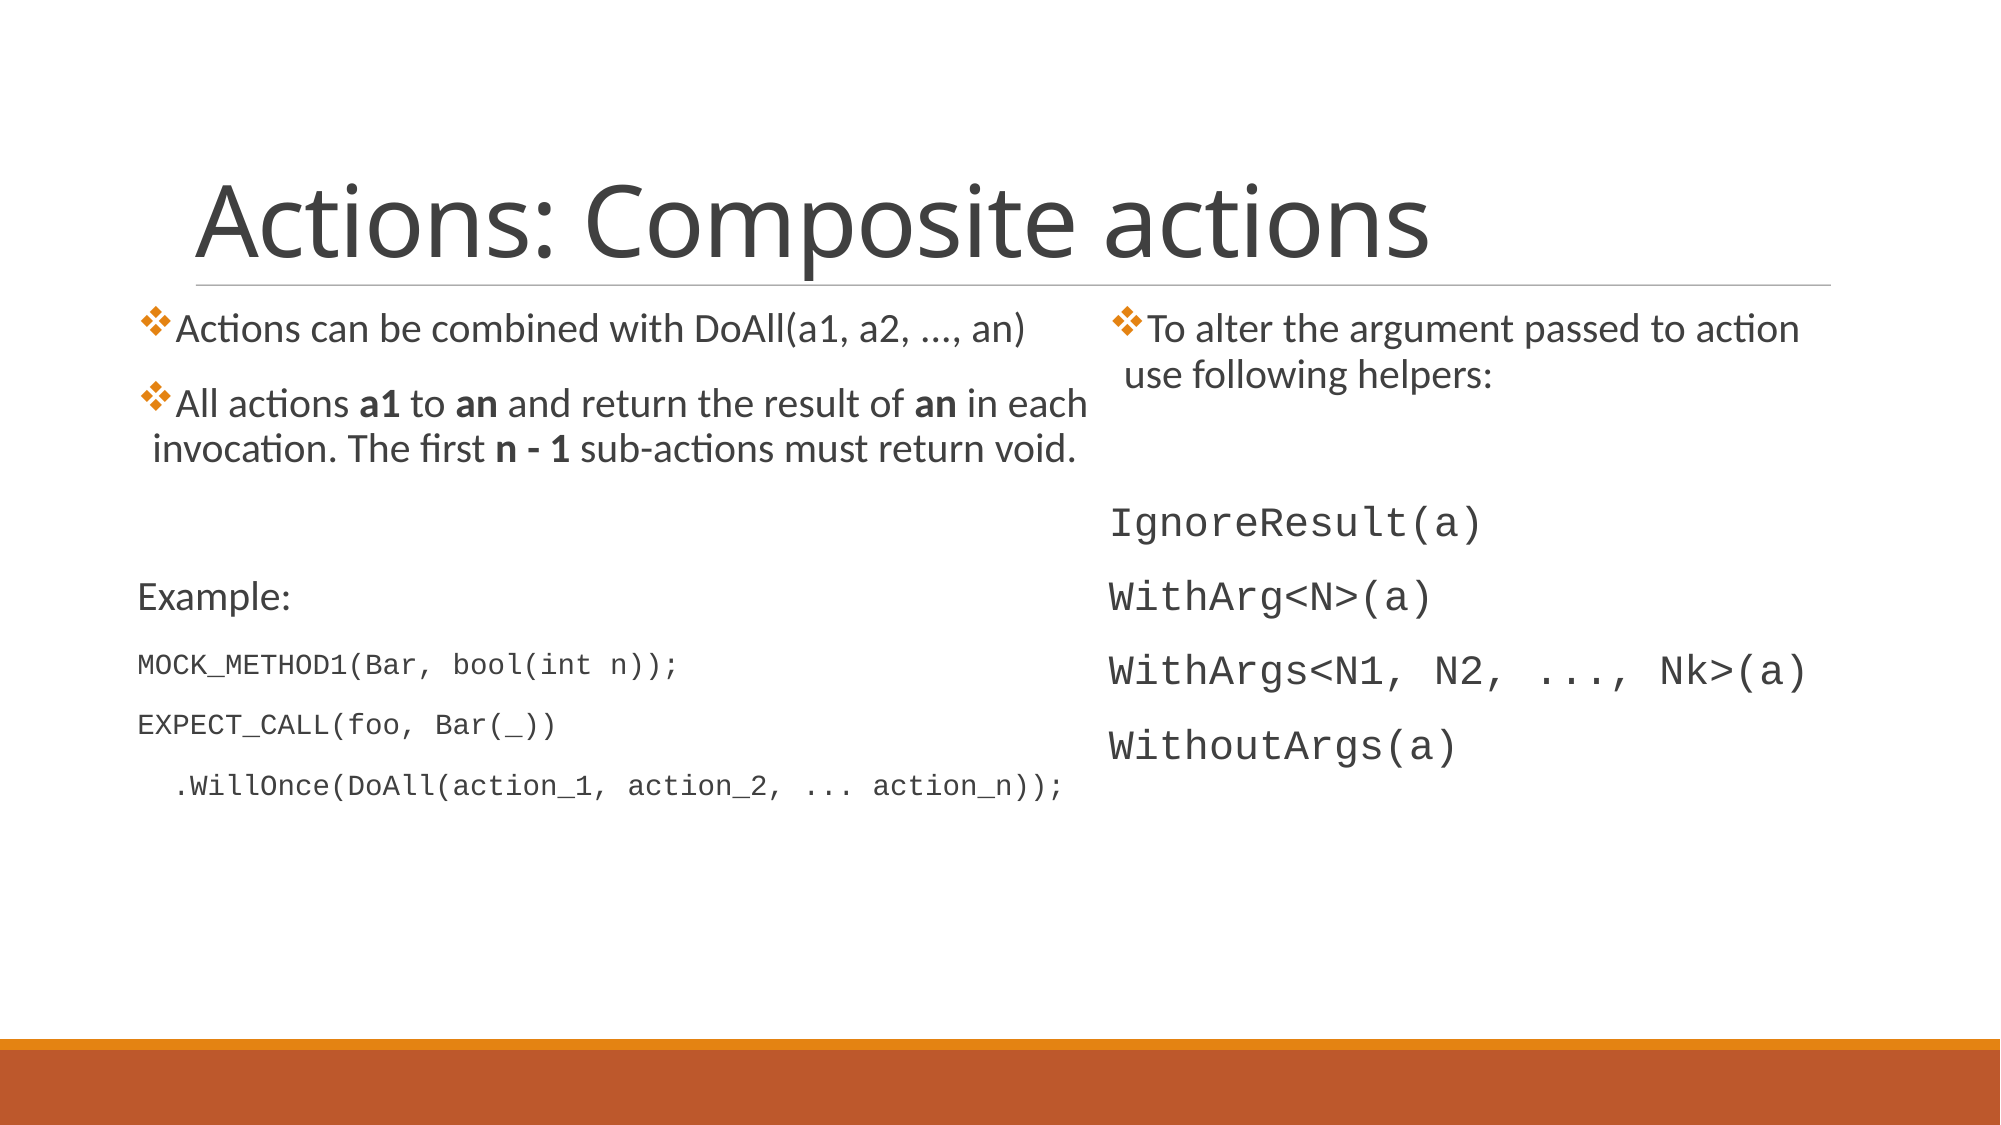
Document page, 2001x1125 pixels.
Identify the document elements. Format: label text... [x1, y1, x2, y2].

list Actions can be combined with DoAll(a1, a2, ..., an) All actions a1 to an and return the result of an in each invocation. The first n - 1 sub-actions must return void. Example: MOCK_METHOD1(Bar, bool(int n)); EXPECT_CALL(foo, Bar(_)) .WillOnce(DoAll(action_1, action_2, ... action_n)); [137, 299, 1108, 1014]
title Actions: Composite actions [180, 47, 1830, 285]
list To alter the argument passed to action use following helpers: IgnoreResult(a) WithArg<N>(a) WithArgs<N1, N2, ..., Nk>(a) WithoutArgs(a) [1108, 299, 1863, 1014]
